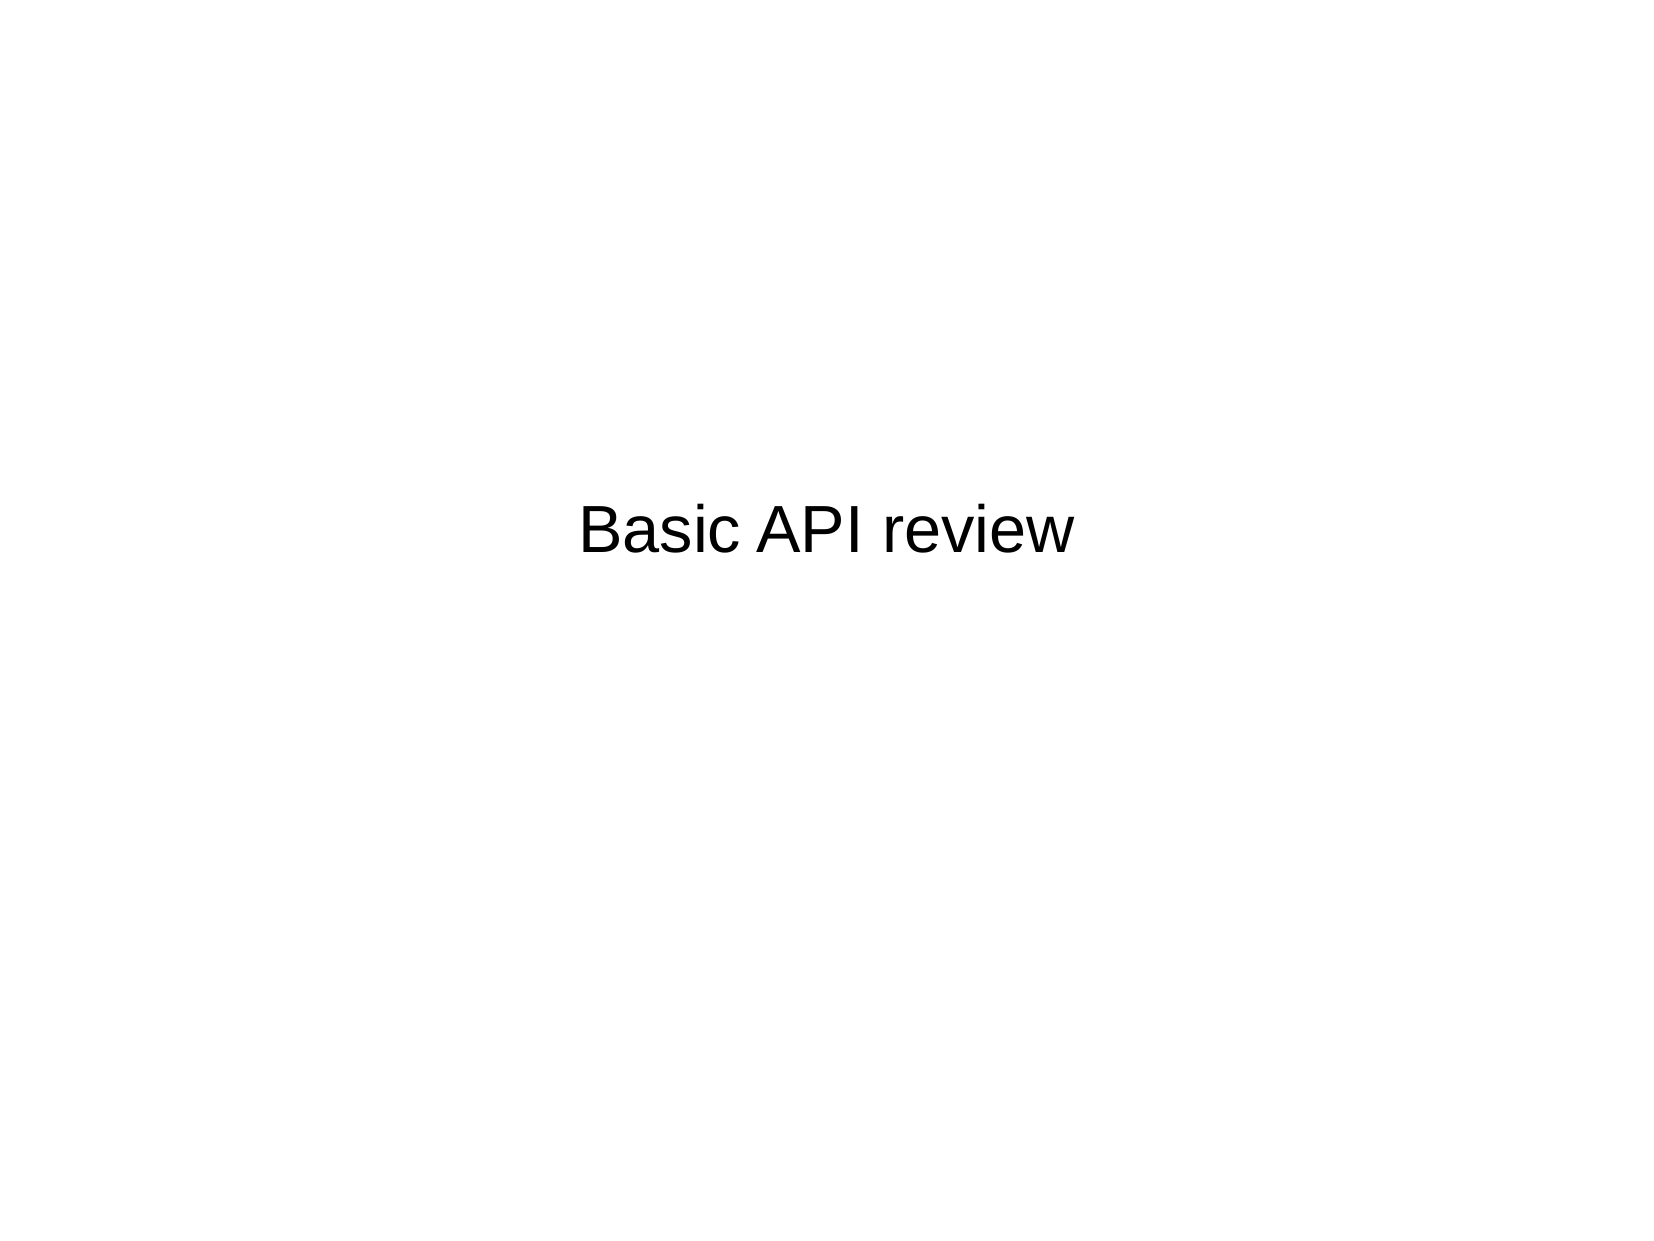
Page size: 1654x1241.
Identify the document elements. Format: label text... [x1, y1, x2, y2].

subtitle Basic API review [82, 49, 1571, 1010]
